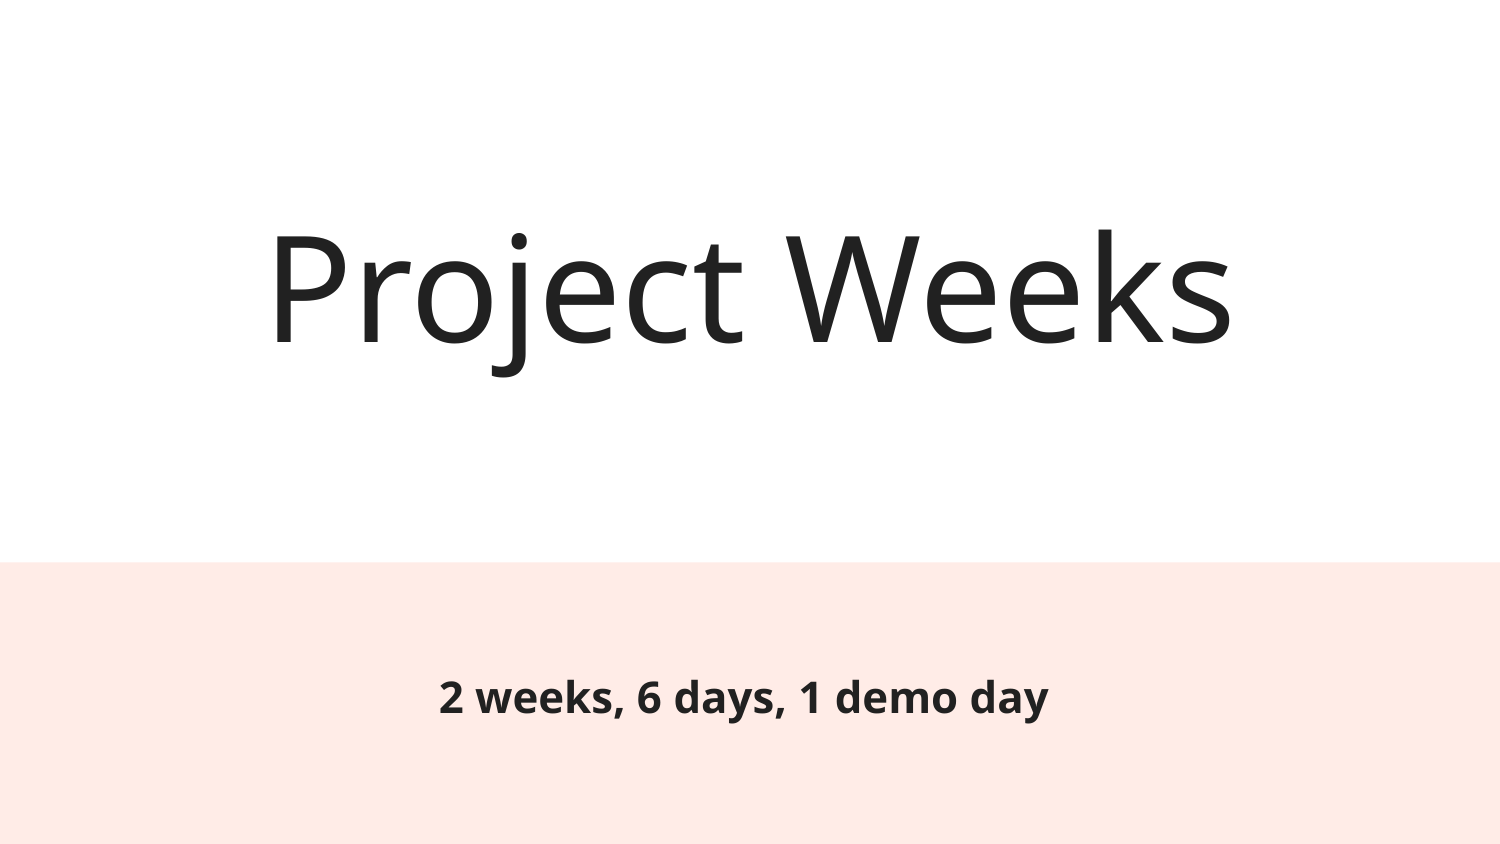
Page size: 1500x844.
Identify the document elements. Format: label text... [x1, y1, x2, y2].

subtitle 2 weeks, 6 days, 1 demo day [51, 638, 1449, 755]
title Project Weeks [51, 64, 1449, 506]
